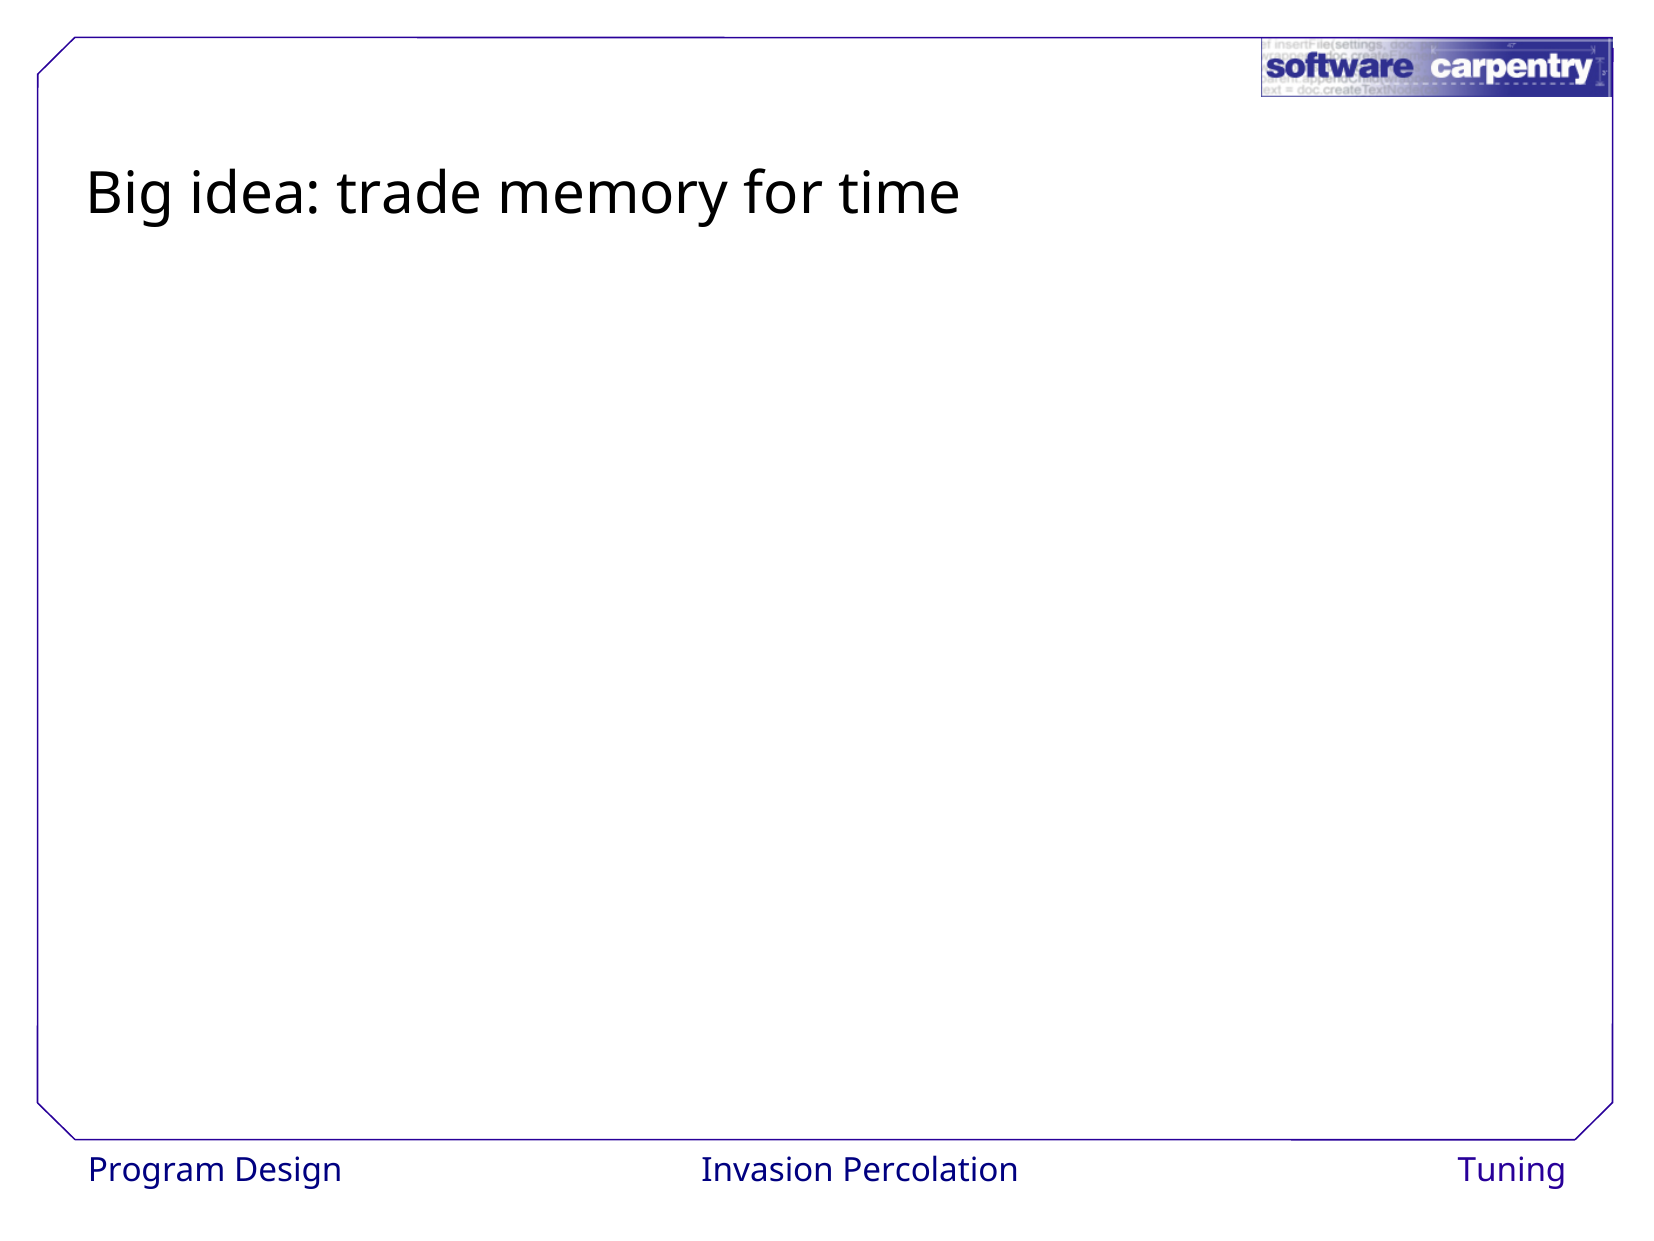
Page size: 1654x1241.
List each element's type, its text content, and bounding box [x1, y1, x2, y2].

text_box Big idea: trade memory for time [71, 112, 1127, 233]
picture [1261, 39, 1613, 97]
